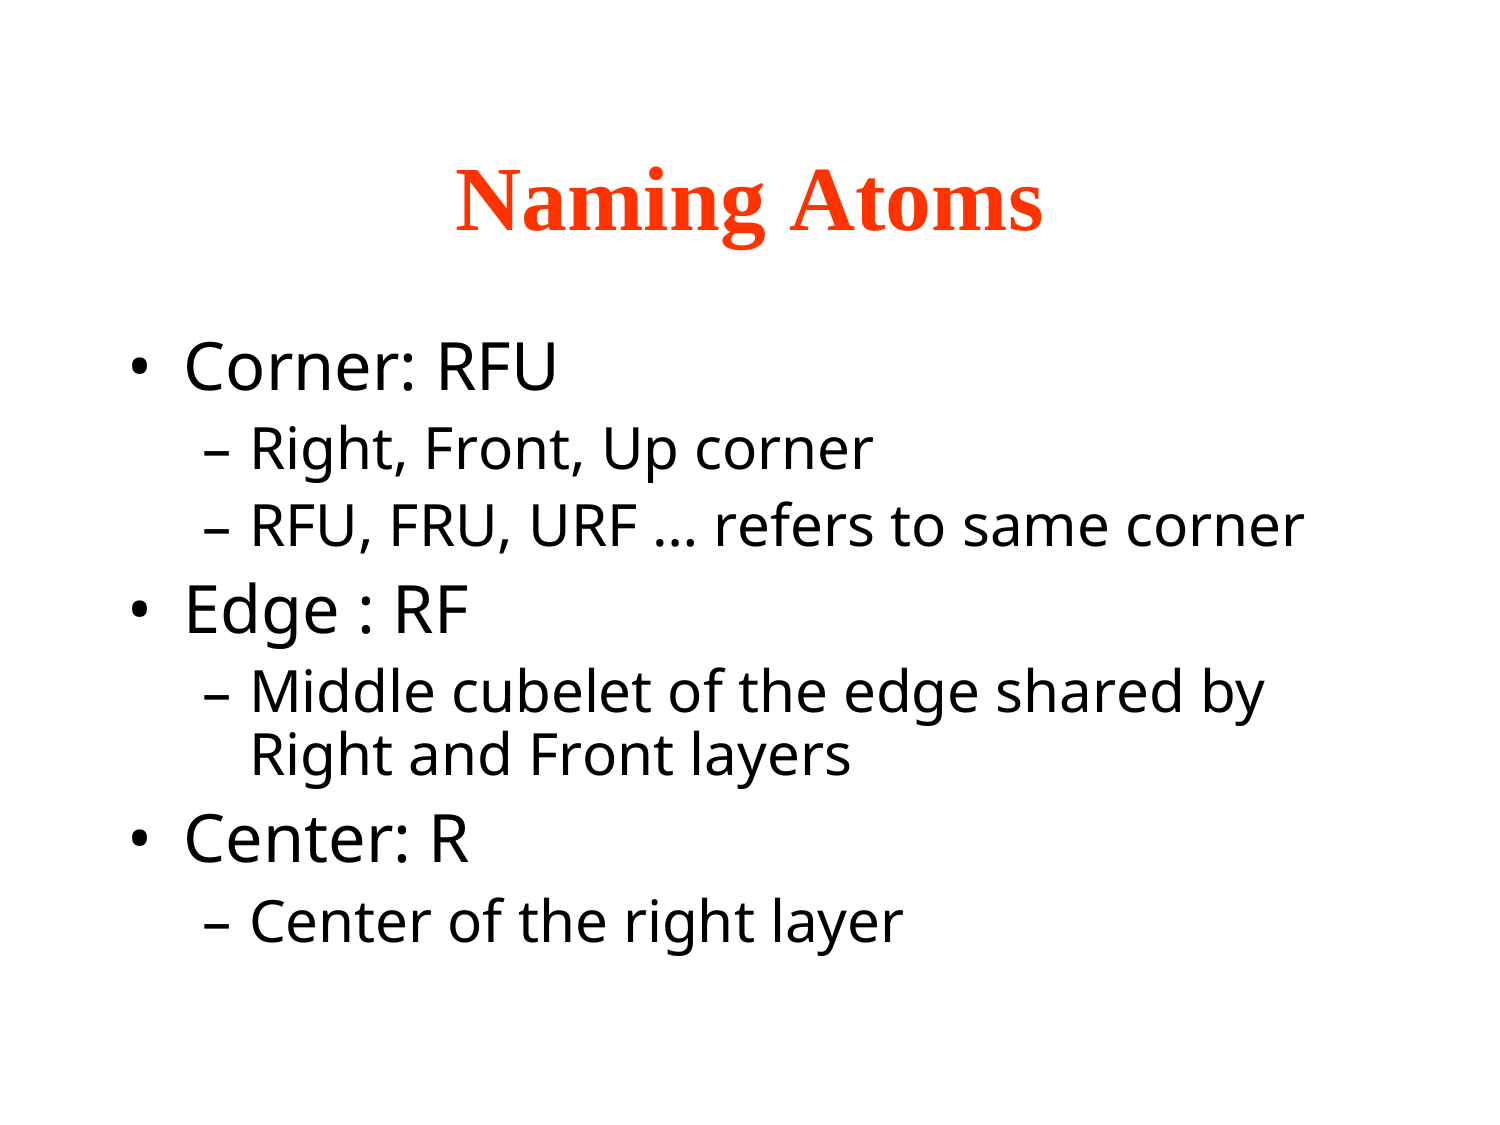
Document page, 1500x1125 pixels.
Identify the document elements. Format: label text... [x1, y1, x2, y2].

title Naming Atoms [112, 99, 1388, 288]
list Corner: RFU Right, Front, Up corner RFU, FRU, URF … refers to same corner Edge : RF Middle cubelet of the edge shared by Right and Front layers Center: R Center of the right layer [112, 324, 1388, 1054]
